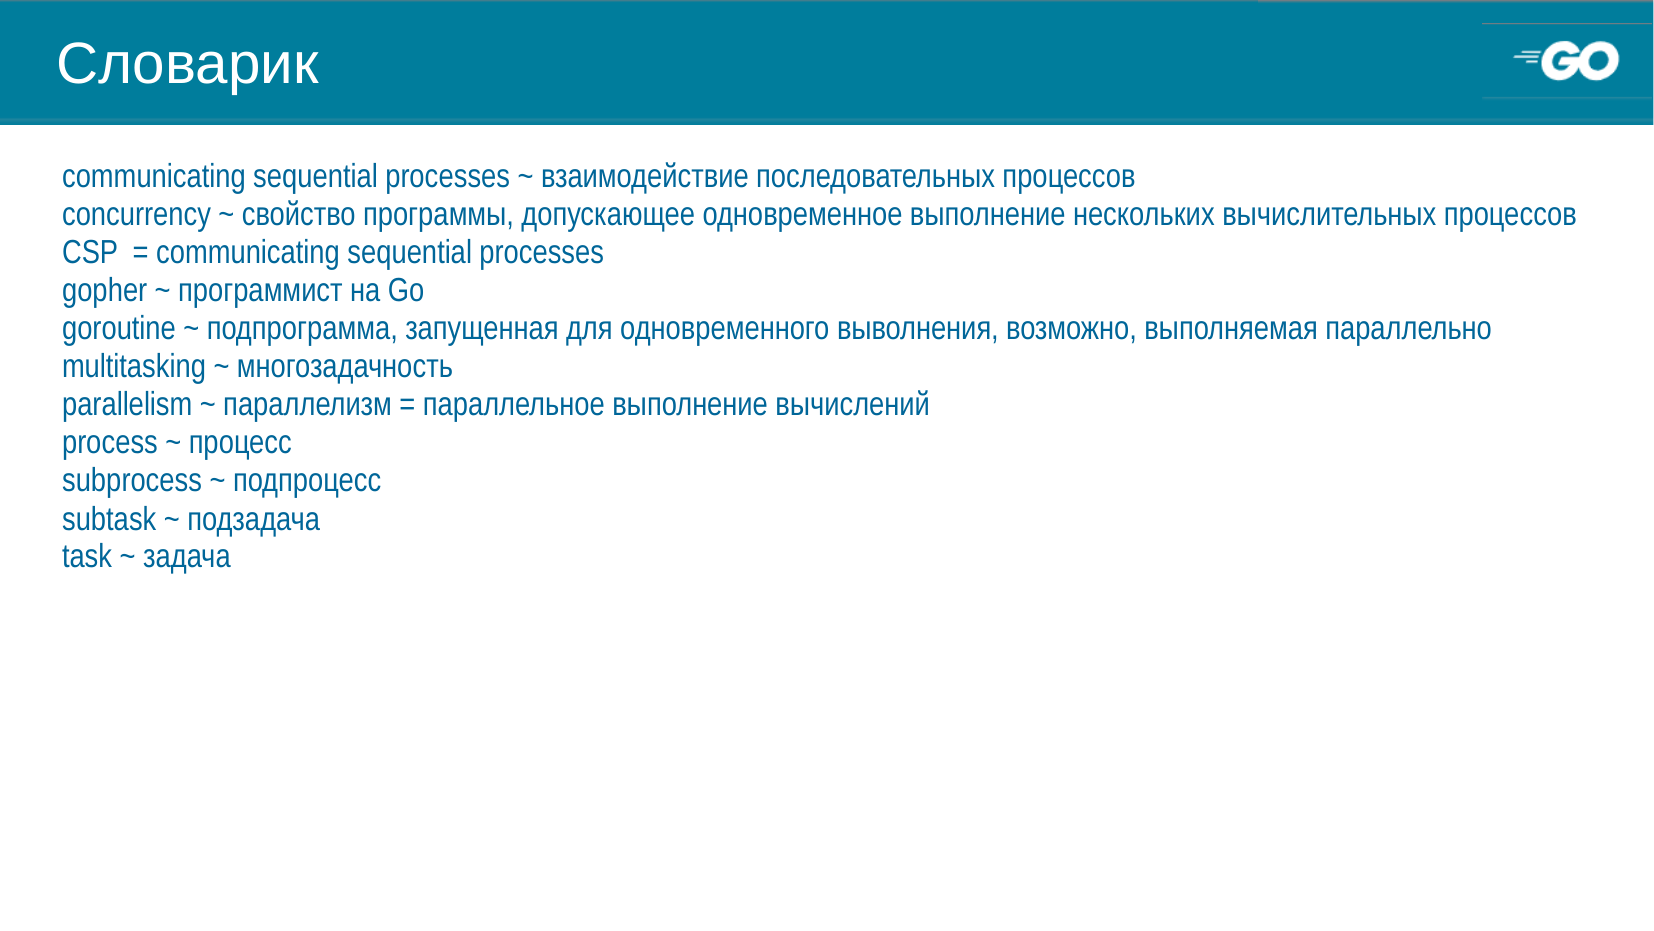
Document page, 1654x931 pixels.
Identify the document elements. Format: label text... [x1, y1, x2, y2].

text_box communicating sequential processes ~ взаимодействие последовательных процессов concurrency ~ свойство программы, допускающее одновременное выполнение нескольких вычислительных процессов CSP = communicating sequential processes gopher ~ программист на Go goroutine ~ подпрограмма, запущенная для одновременного выволнения, возможно, выполняемая параллельно multitasking ~ многозадачность parallelism ~ параллелизм = параллельное выполнение вычислений process ~ процесс subprocess ~ подпроцесс subtask ~ подзадача task ~ задача [47, 149, 1607, 886]
text_box Словарик [41, 23, 1495, 104]
picture [1542, 41, 1619, 81]
